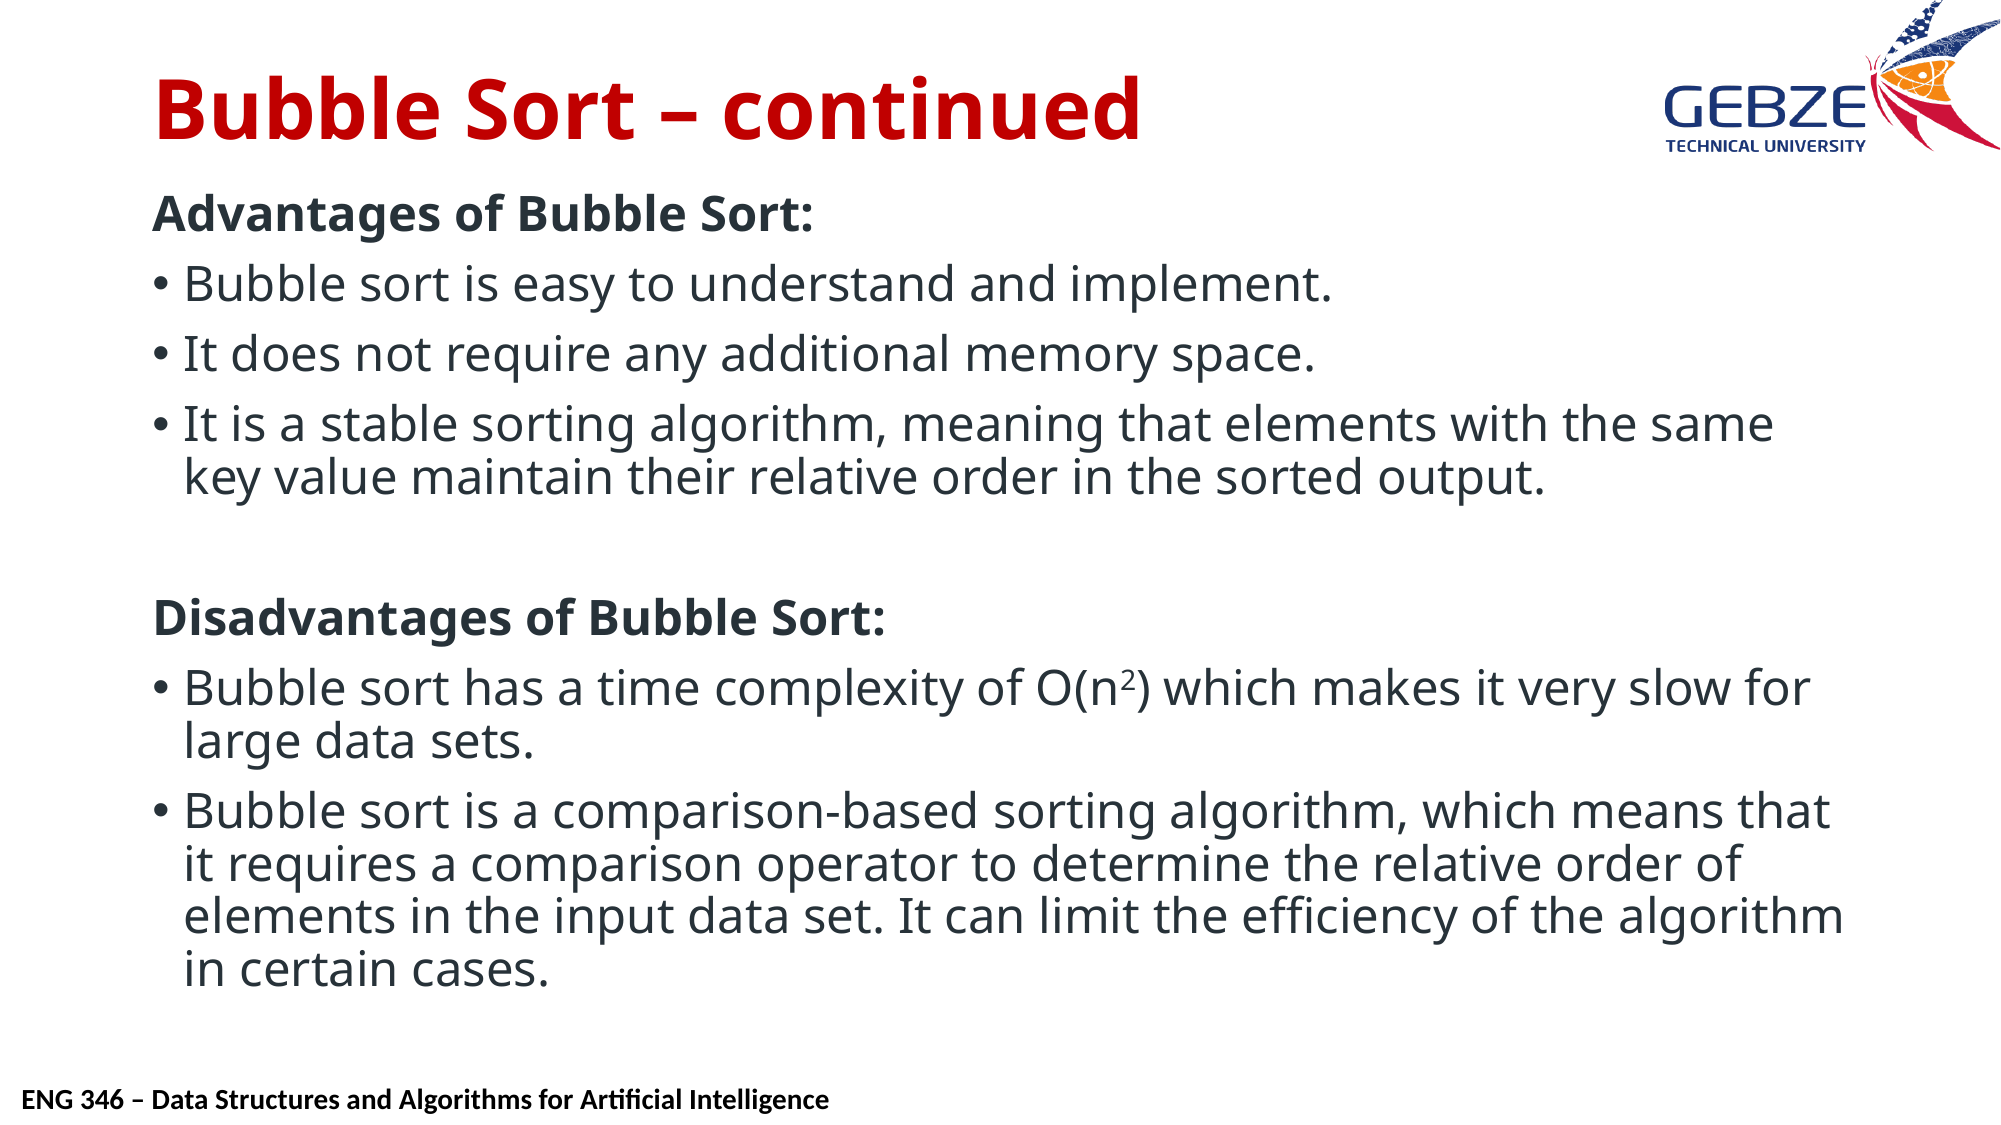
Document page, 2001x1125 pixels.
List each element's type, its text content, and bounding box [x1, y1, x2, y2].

title Bubble Sort – continued [137, 59, 1863, 166]
picture [1665, 0, 2001, 152]
list Advantages of Bubble Sort: Bubble sort is easy to understand and implement. It does not require any additional memory space. It is a stable sorting algorithm, meaning that elements with the same key value maintain their relative order in the sorted output. Disadvantages of Bubble Sort: Bubble sort has a time complexity of O(n2) which makes it very slow for large data sets. Bubble sort is a comparison-based sorting algorithm, which means that it requires a comparison operator to determine the relative order of elements in the input data set. It can limit the efficiency of the algorithm in certain cases. [137, 181, 1863, 1014]
